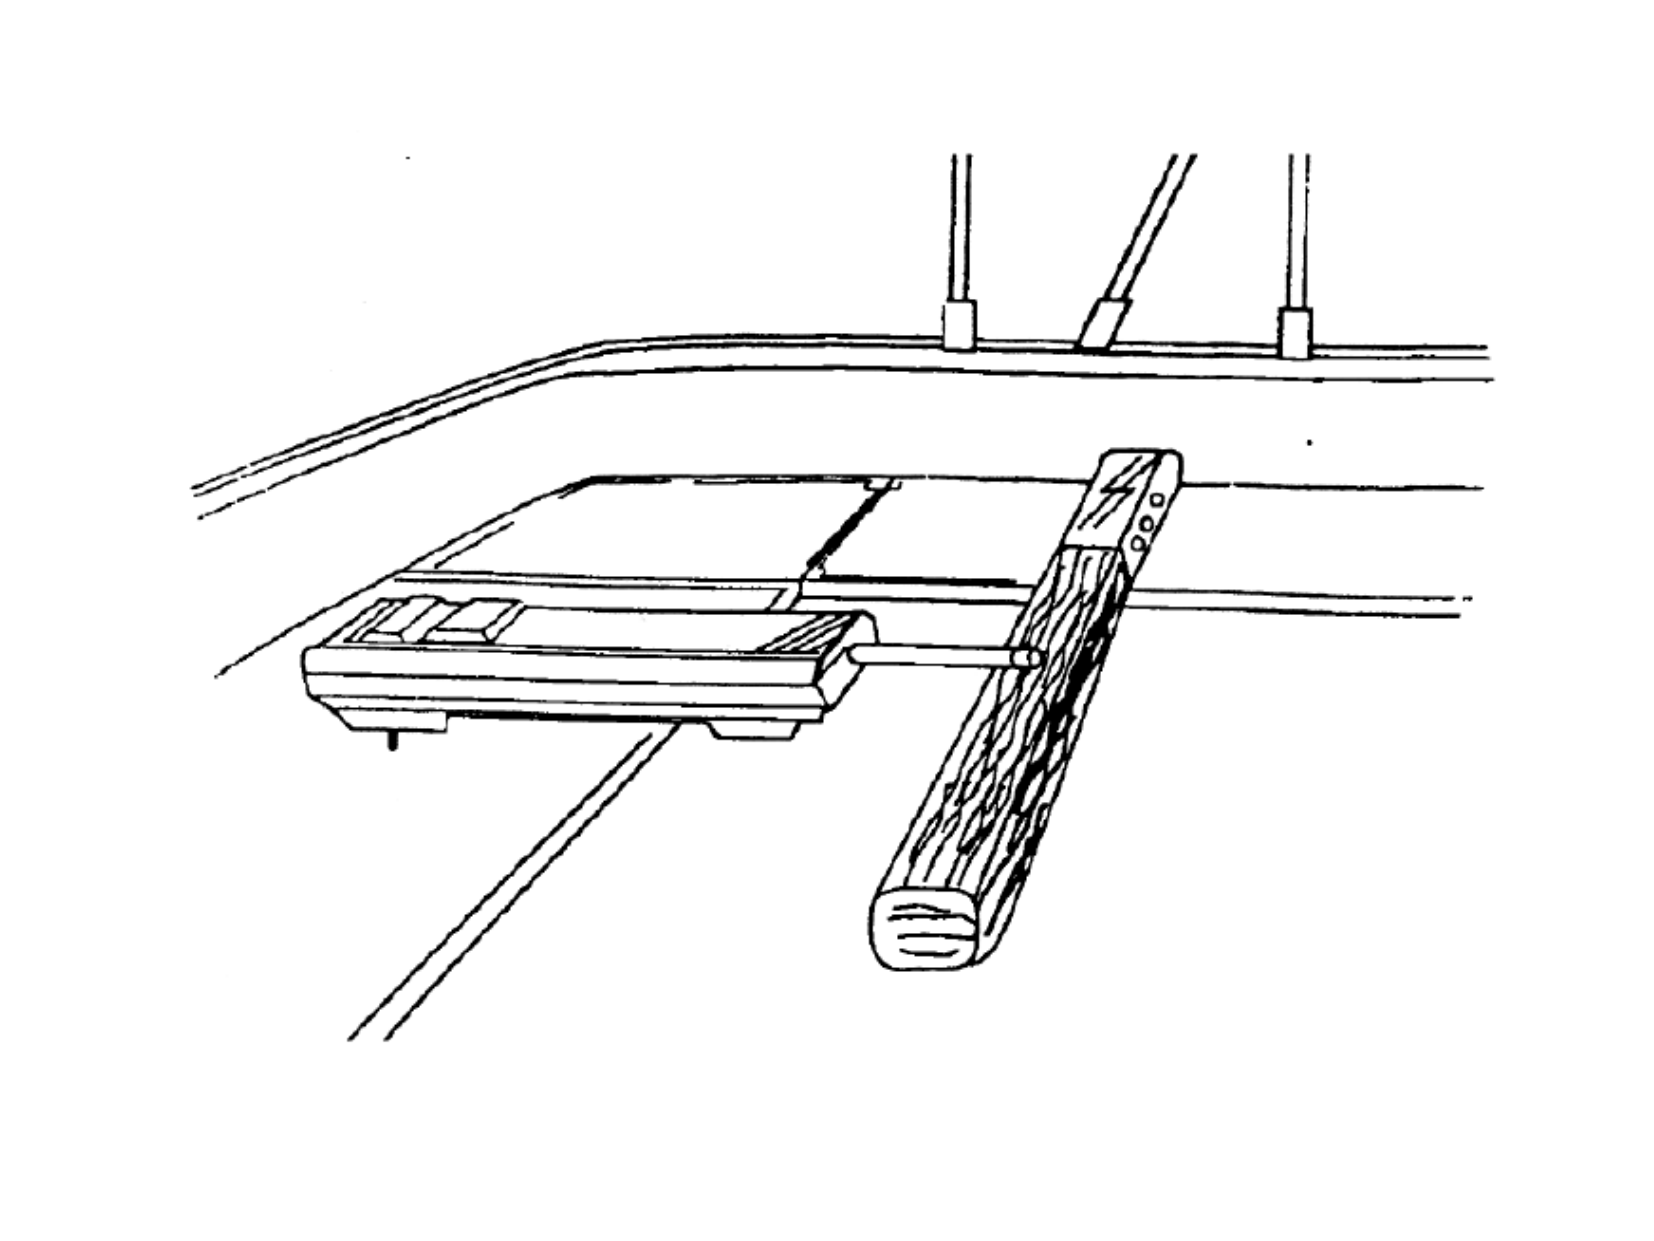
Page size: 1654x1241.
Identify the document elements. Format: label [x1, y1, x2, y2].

picture [118, 129, 1509, 1063]
